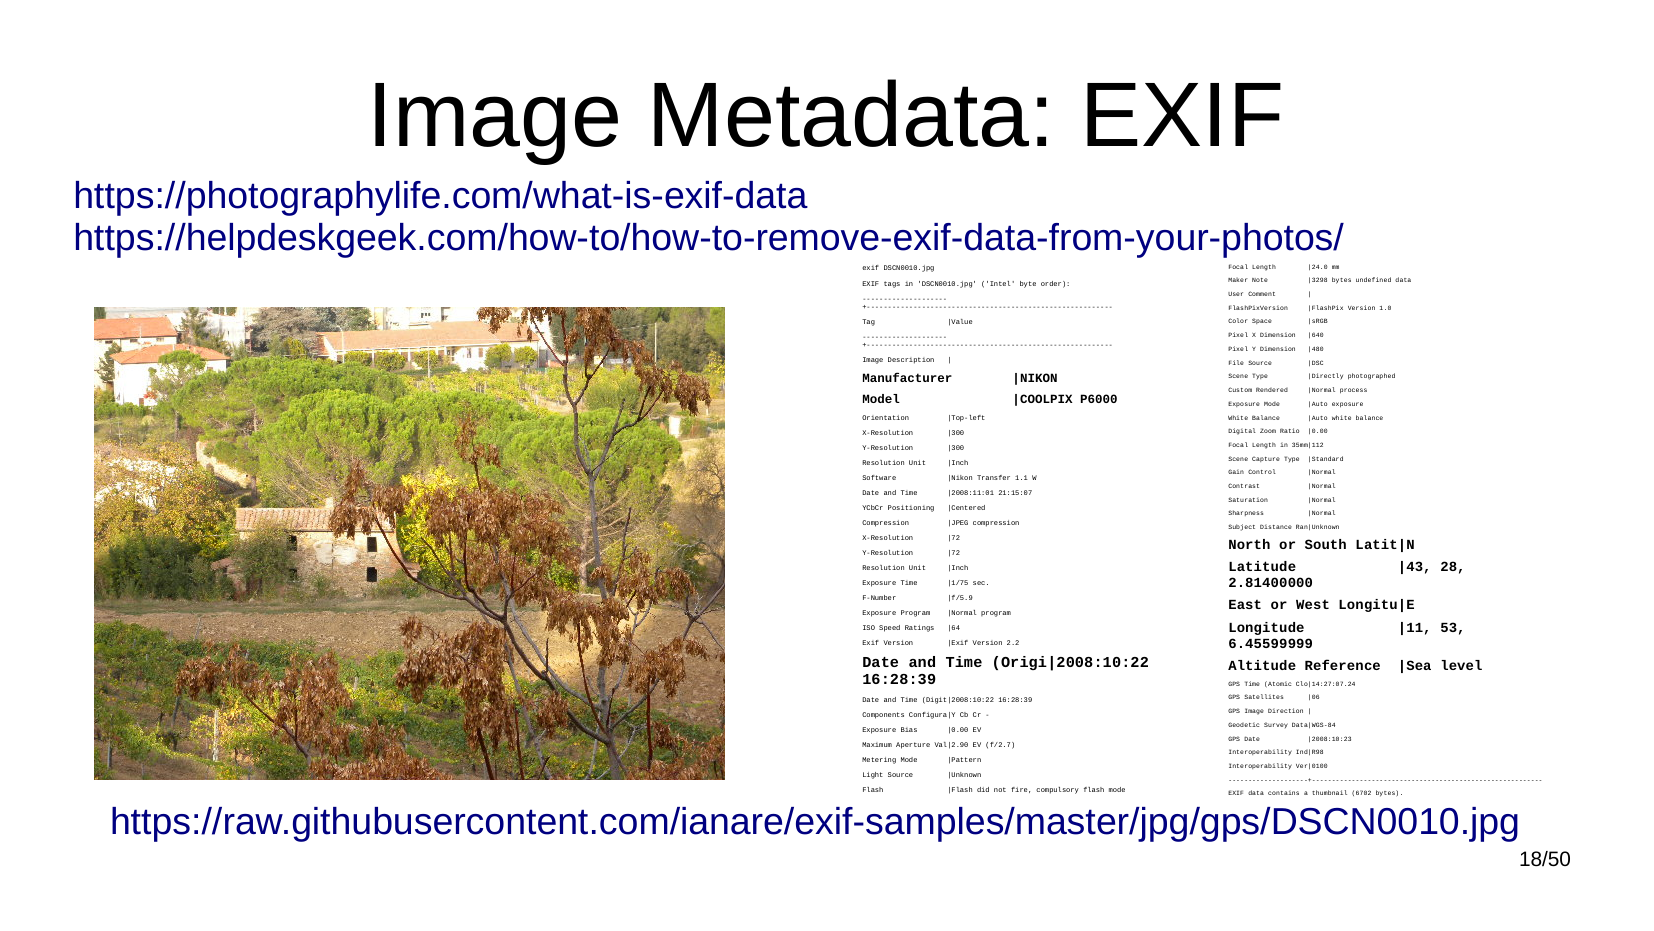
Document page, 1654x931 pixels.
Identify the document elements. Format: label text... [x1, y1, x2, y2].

title Image Metadata: EXIF [82, 37, 1571, 193]
list Focal Length |24.0 mm Maker Note |3298 bytes undefined data User Comment | FlashPixVersion |FlashPix Version 1.0 Color Space |sRGB Pixel X Dimension |640 Pixel Y Dimension |480 File Source |DSC Scene Type |Directly photographed Custom Rendered |Normal process Exposure Mode |Auto exposure White Balance |Auto white balance Digital Zoom Ratio |0.00 Focal Length in 35mm|112 Scene Capture Type |Standard Gain Control |Normal Contrast |Normal Saturation |Normal Sharpness |Normal Subject Distance Ran|Unknown North or South Latit|N Latitude |43, 28, 2.81400000 East or West Longitu|E Longitude |11, 53, 6.45599999 Altitude Reference |Sea level GPS Time (Atomic Clo|14:27:07.24 GPS Satellites |06 GPS Image Direction | Geodetic Survey Data|WGS-84 GPS Date |2008:10:23 Interoperability Ind|R98 Interoperability Ver|0100 --------------------+---------------------------------------------------------- EXIF data contains a thumbnail (6702 bytes). [1228, 263, 1548, 804]
text_box https://photographylife.com/what-is-exif-data https://helpdeskgeek.com/how-to/how-to-remove-exif-data-from-your-photos/ [58, 166, 1371, 266]
list exif DSCN0010.jpg EXIF tags in 'DSCN0010.jpg' ('Intel' byte order): --------------------+---------------------------------------------------------- Tag |Value --------------------+---------------------------------------------------------- Image Description | Manufacturer |NIKON Model |COOLPIX P6000 Orientation |Top-left X-Resolution |300 Y-Resolution |300 Resolution Unit |Inch Software |Nikon Transfer 1.1 W Date and Time |2008:11:01 21:15:07 YCbCr Positioning |Centered Compression |JPEG compression X-Resolution |72 Y-Resolution |72 Resolution Unit |Inch Exposure Time |1/75 sec. F-Number |f/5.9 Exposure Program |Normal program ISO Speed Ratings |64 Exif Version |Exif Version 2.2 Date and Time (Origi|2008:10:22 16:28:39 Date and Time (Digit|2008:10:22 16:28:39 Components Configura|Y Cb Cr - Exposure Bias |0.00 EV Maximum Aperture Val|2.90 EV (f/2.7) Metering Mode |Pattern Light Source |Unknown Flash |Flash did not fire, compulsory flash mode [862, 266, 1182, 793]
text_box https://raw.githubusercontent.com/ianare/exif-samples/master/jpg/gps/DSCN0010.jpg [95, 793, 1536, 851]
picture [94, 307, 725, 780]
